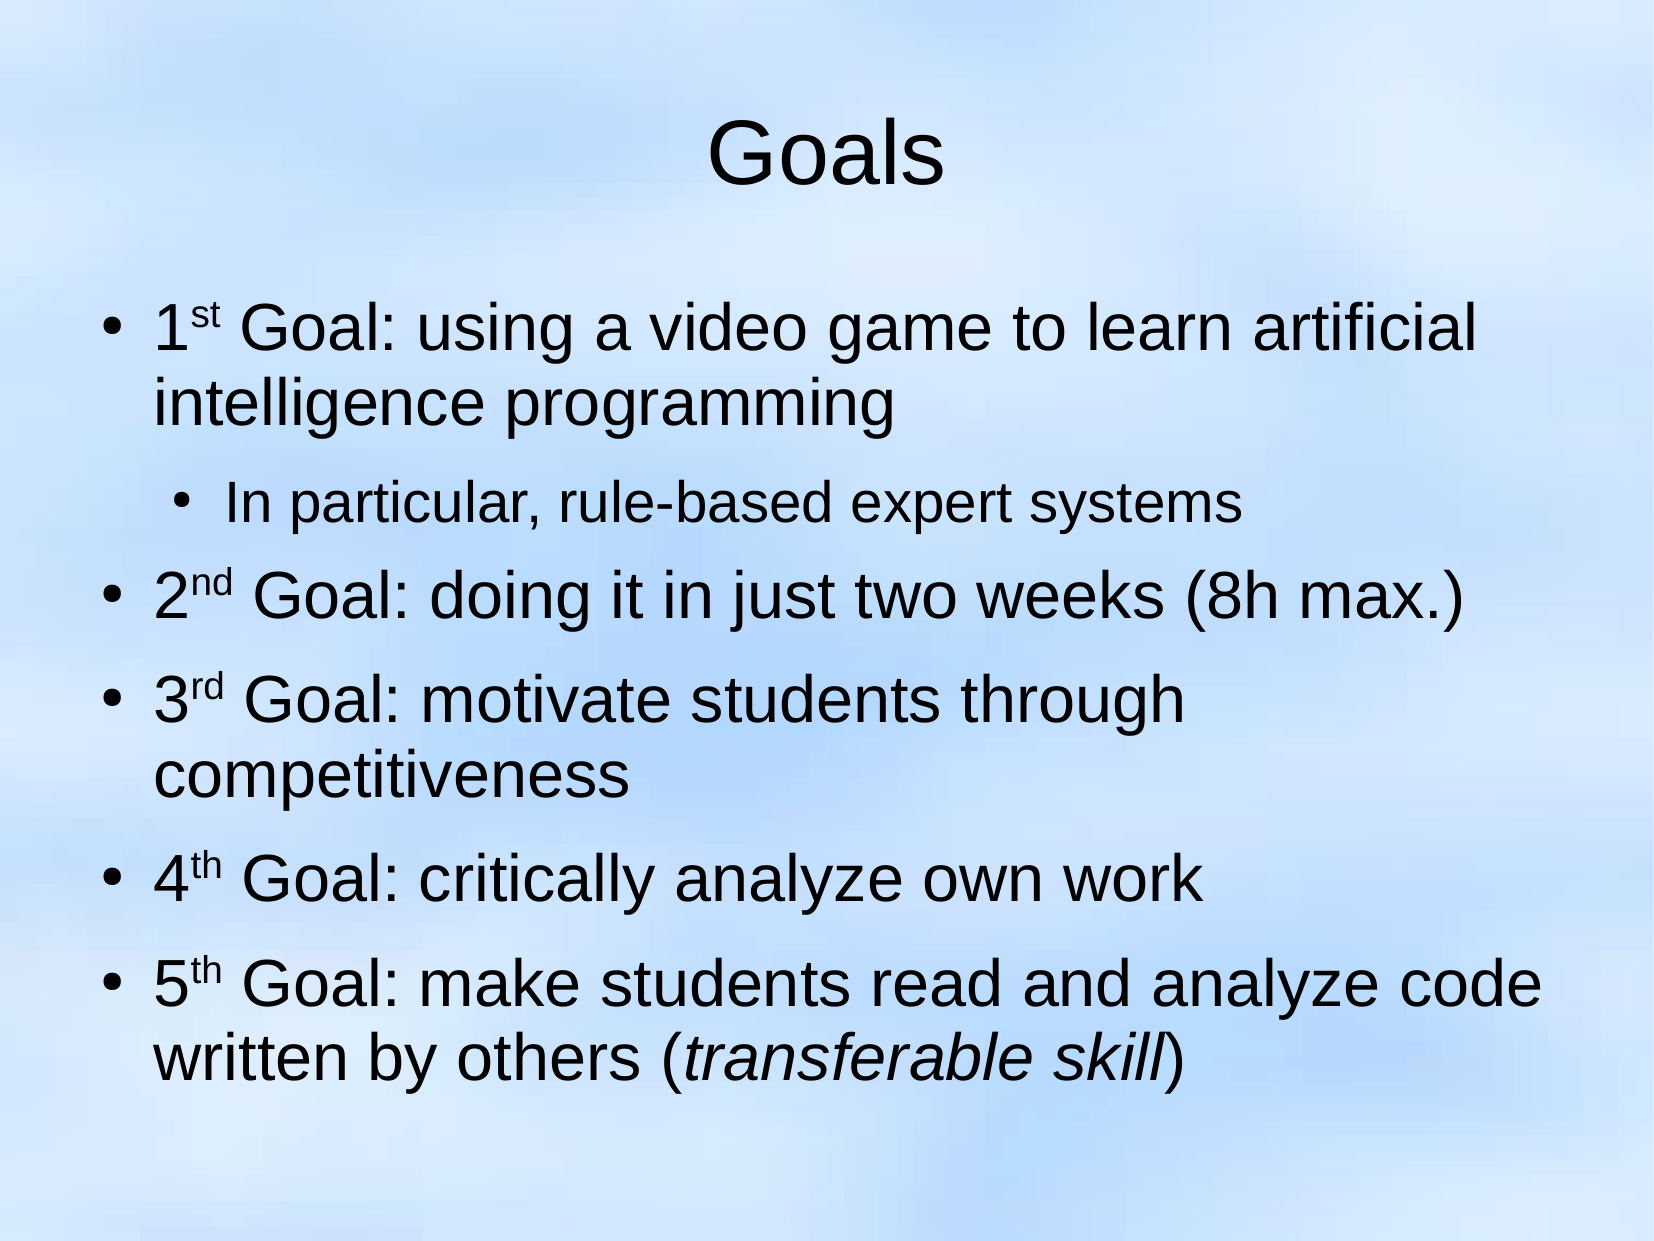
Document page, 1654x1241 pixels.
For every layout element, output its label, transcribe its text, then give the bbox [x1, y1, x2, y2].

list 1st Goal: using a video game to learn artificial intelligence programming In particular, rule-based expert systems 2nd Goal: doing it in just two weeks (8h max.) 3rd Goal: motivate students through competitiveness 4th Goal: critically analyze own work 5th Goal: make students read and analyze code written by others (transferable skill) [82, 290, 1571, 1109]
picture [0, 0, 1654, 1241]
title Goals [82, 56, 1571, 250]
